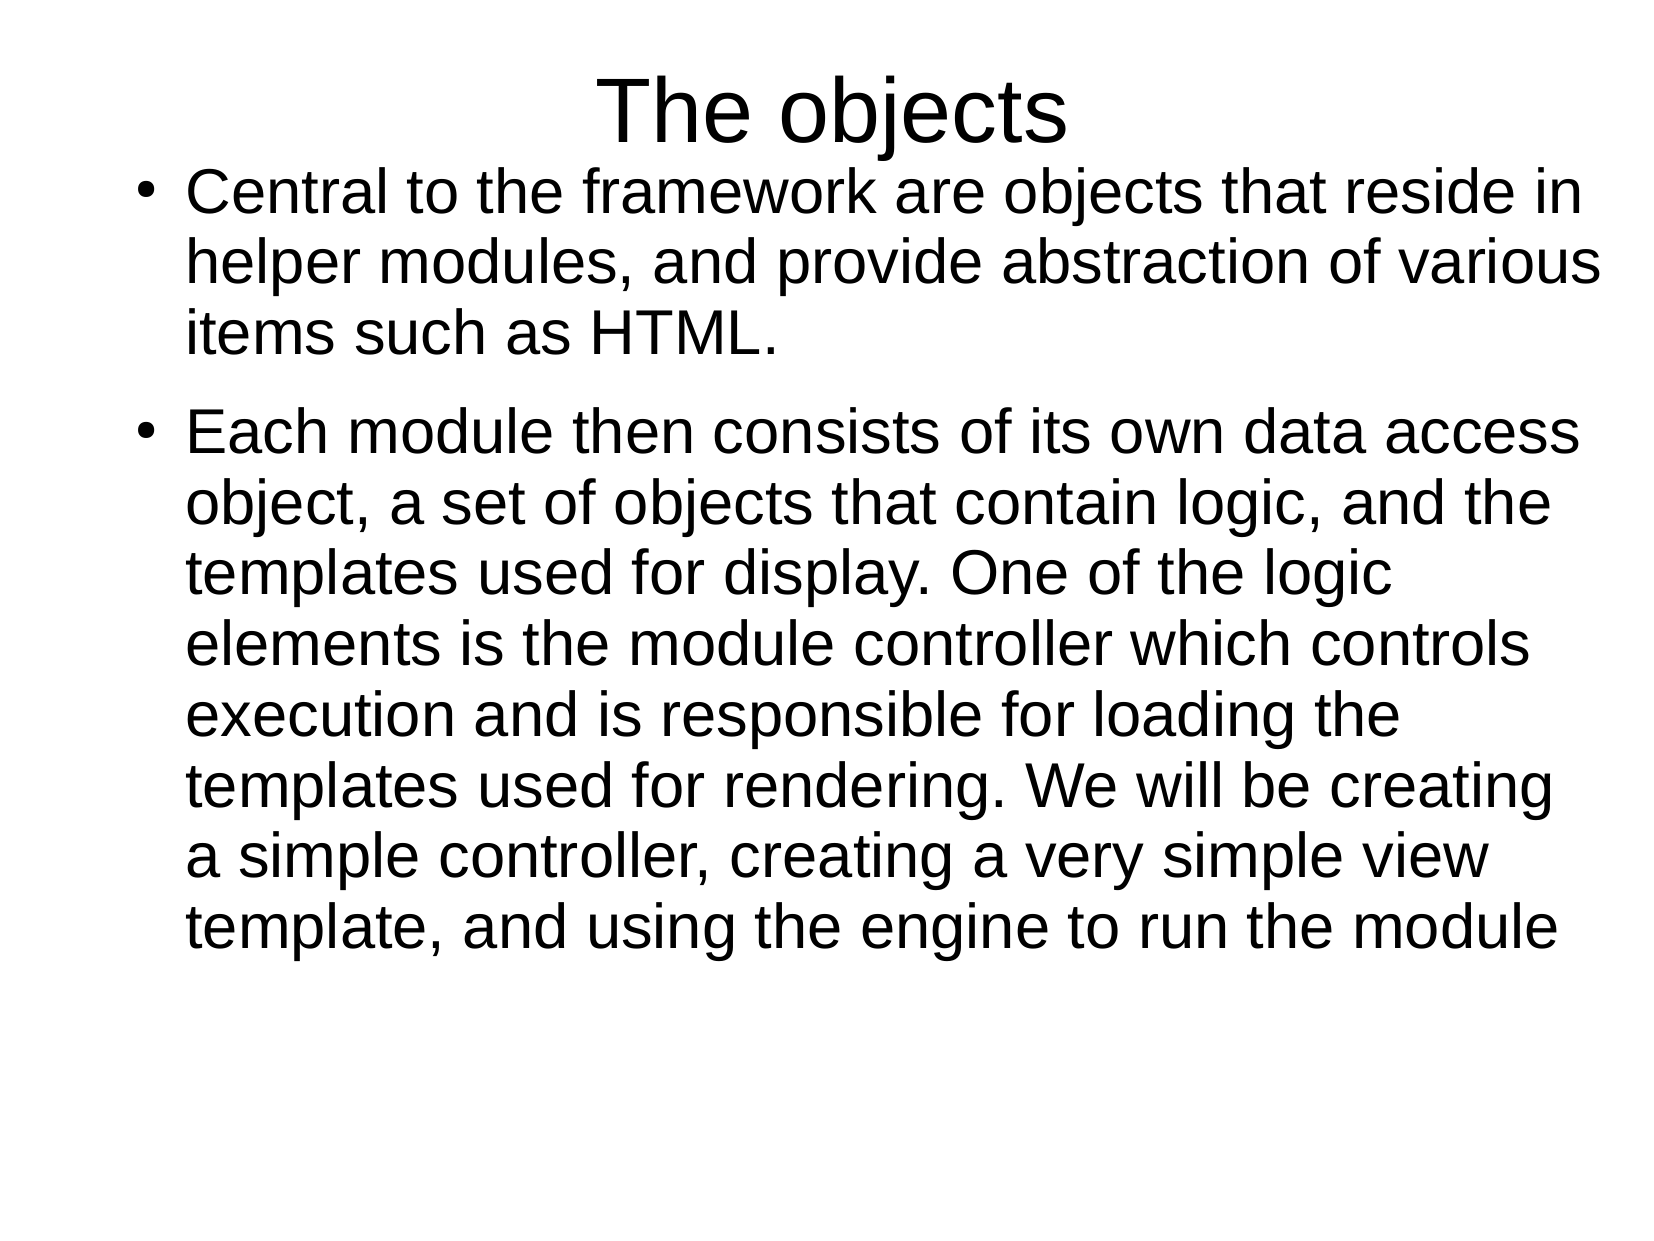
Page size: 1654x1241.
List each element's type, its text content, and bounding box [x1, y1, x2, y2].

title The objects [88, 14, 1577, 207]
list Central to the framework are objects that reside in helper modules, and provide abstraction of various items such as HTML. Each module then consists of its own data access object, a set of objects that contain logic, and the templates used for display. One of the logic elements is the module controller which controls execution and is responsible for loading the templates used for rendering. We will be creating a simple controller, creating a very simple view template, and using the engine to run the module [118, 155, 1607, 975]
